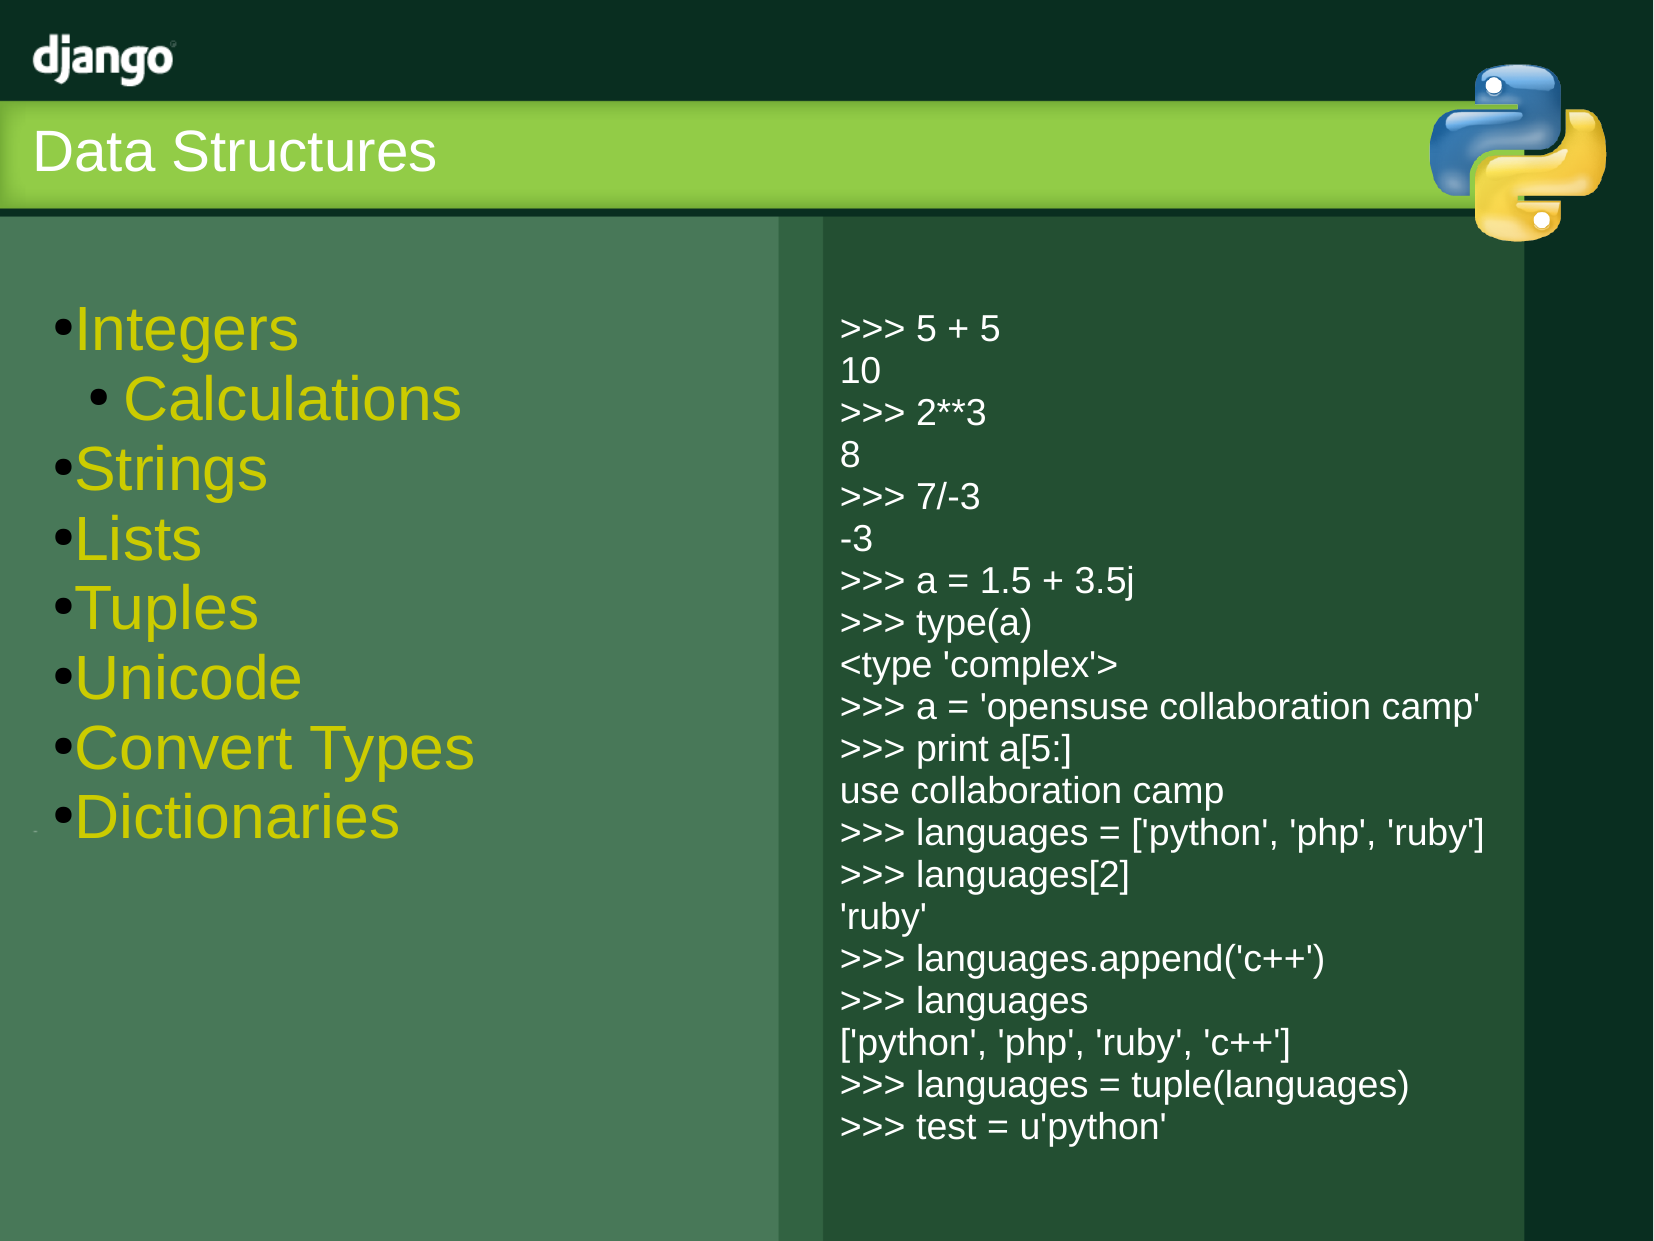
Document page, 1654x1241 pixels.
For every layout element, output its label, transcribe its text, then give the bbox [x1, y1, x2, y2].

text_box >>> 5 + 5 10 >>> 2**3 8 >>> 7/-3 -3 >>> a = 1.5 + 3.5j >>> type(a) <type 'complex'> >>> a = 'opensuse collaboration camp' >>> print a[5:] use collaboration camp >>> languages = ['python', 'php', 'ruby'] >>> languages[2] 'ruby' >>> languages.append('c++') >>> languages ['python', 'php', 'ruby', 'c++'] >>> languages = tuple(languages) >>> test = u'python' [825, 300, 1501, 1201]
picture [0, 0, 1654, 1241]
text_box Integers Calculations Strings Lists Tuples Unicode Convert Types Dictionaries [37, 286, 751, 1201]
text_box Data Structures [17, 111, 1031, 257]
